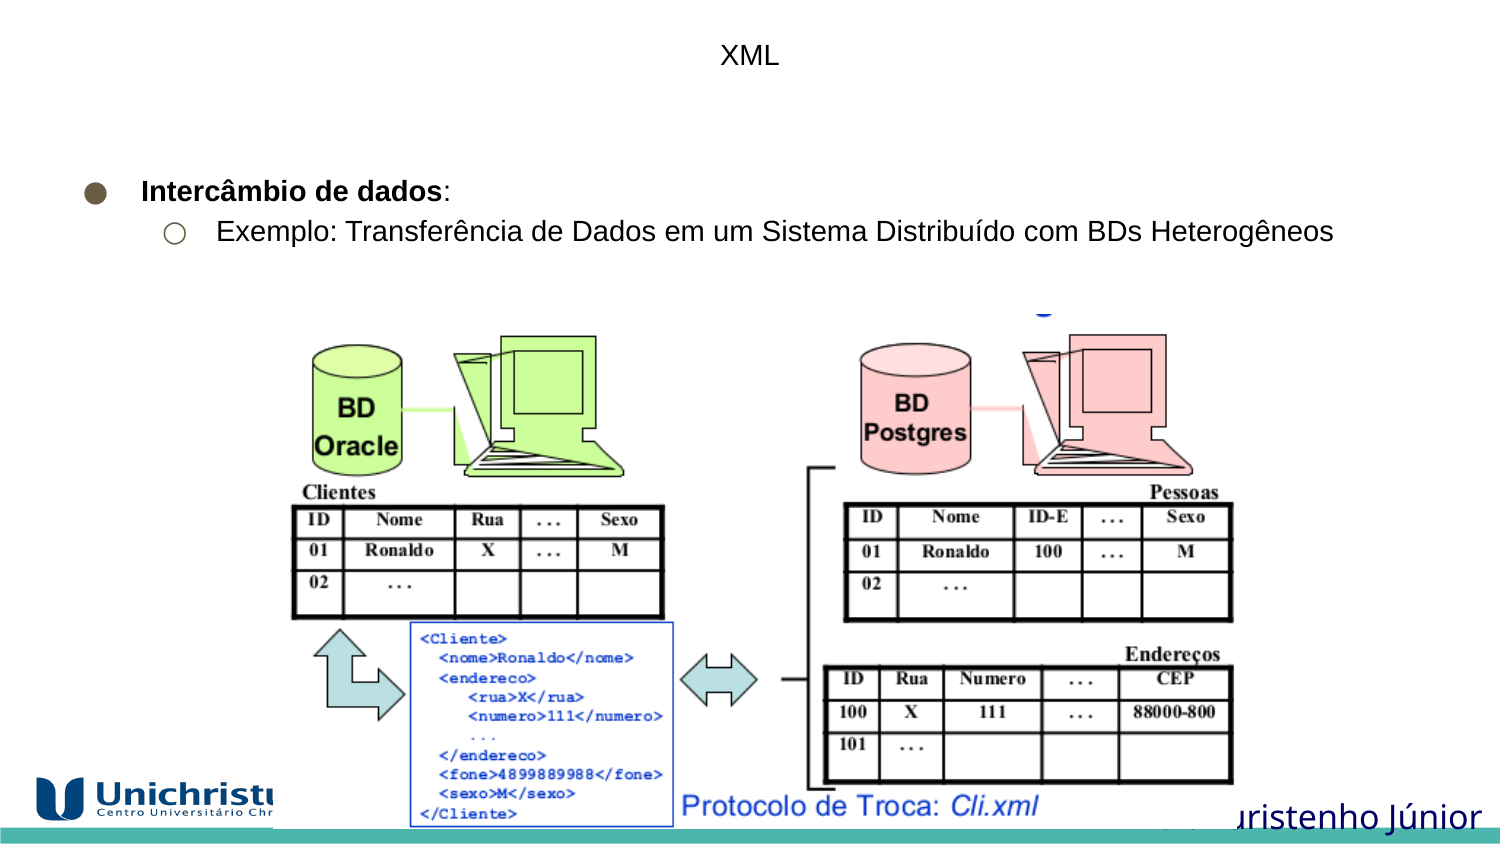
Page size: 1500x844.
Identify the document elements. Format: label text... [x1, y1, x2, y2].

title XML [51, 20, 1449, 137]
list Intercâmbio de dados: Exemplo: Transferência de Dados em um Sistema Distribuído com BDs Heterogêneos [51, 152, 1449, 750]
picture [32, 314, 1237, 829]
